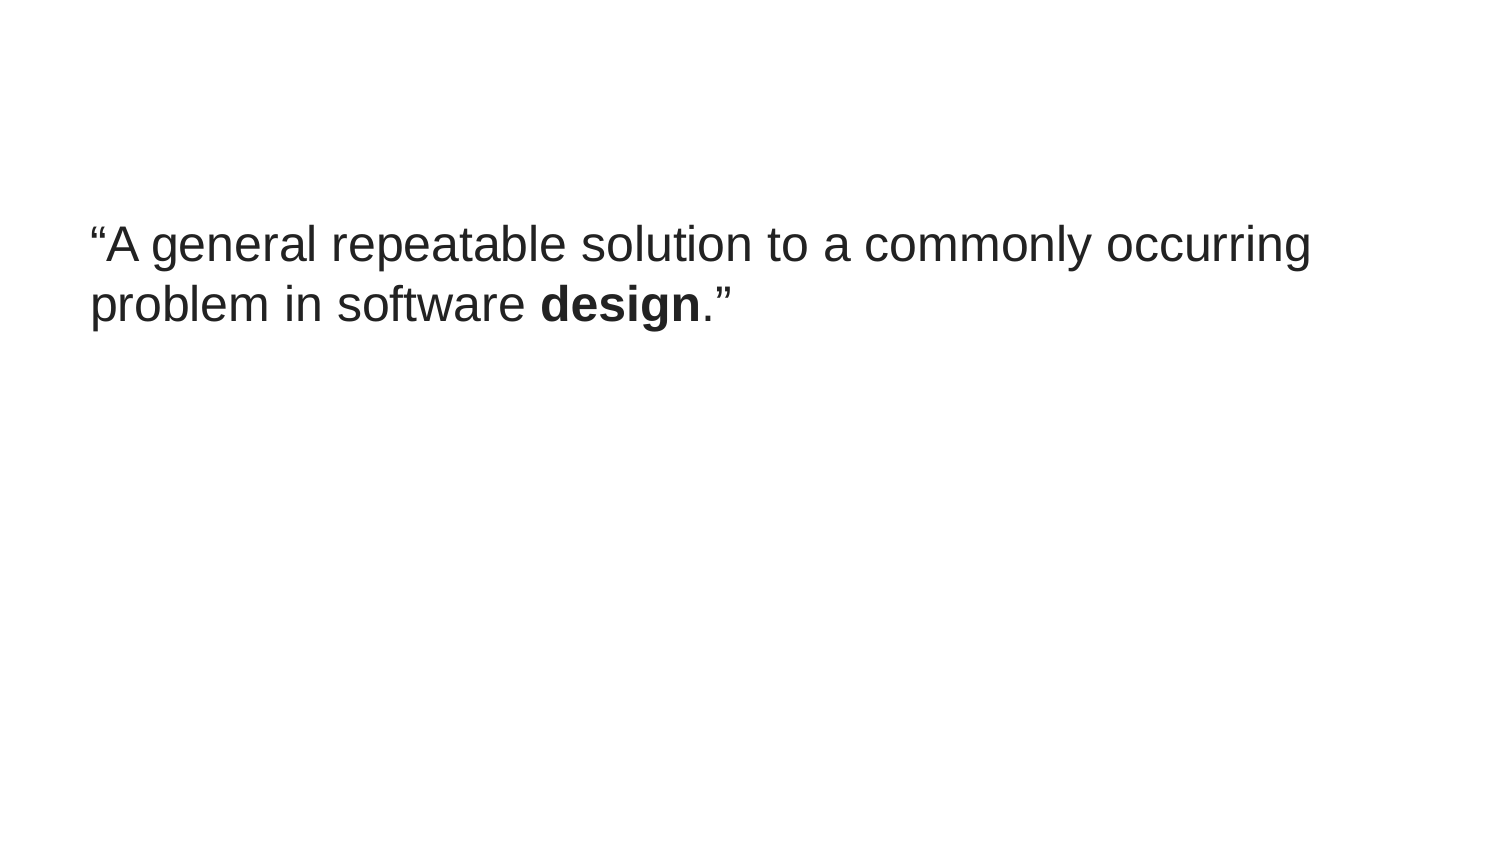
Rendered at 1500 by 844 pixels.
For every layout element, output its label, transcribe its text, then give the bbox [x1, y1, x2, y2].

list “A general repeatable solution to a commonly occurring problem in software design.” [75, 196, 1425, 808]
